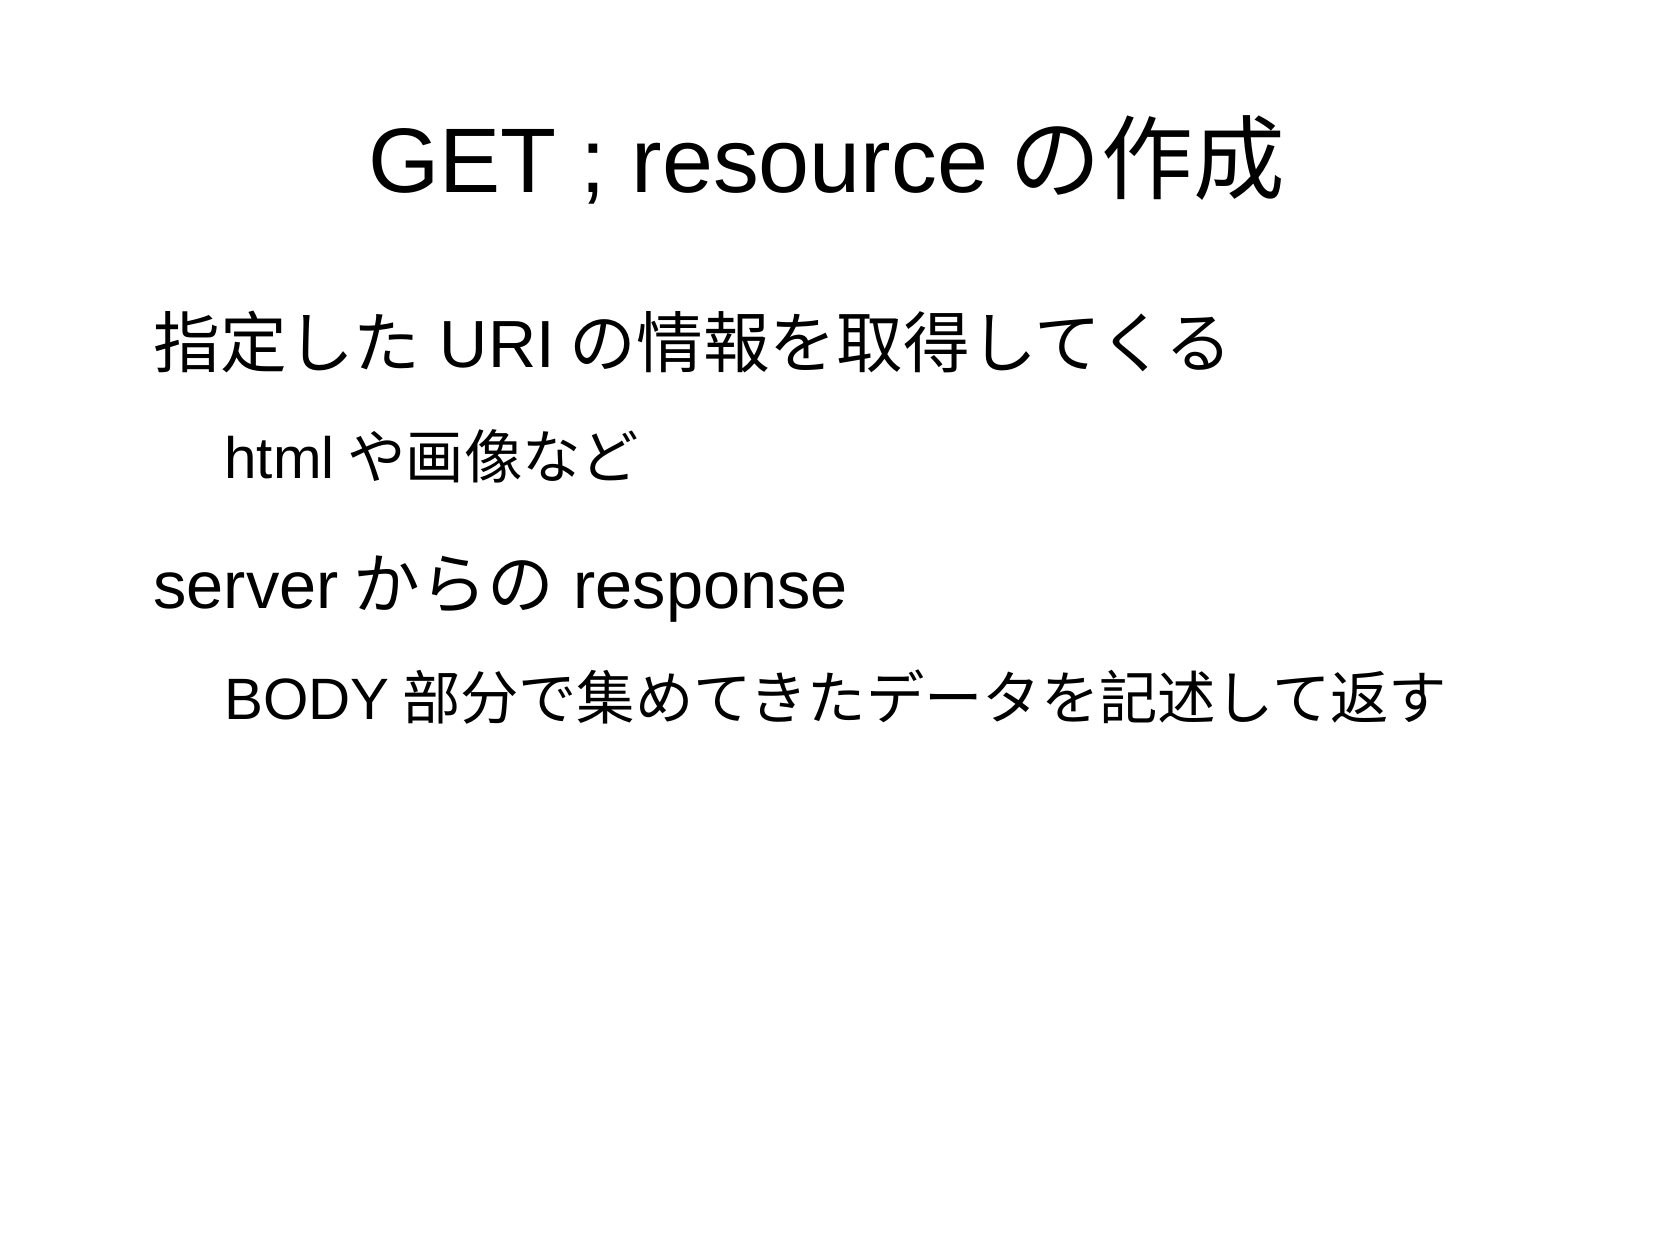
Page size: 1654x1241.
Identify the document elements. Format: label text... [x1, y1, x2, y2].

list 指定したURIの情報を取得してくる htmlや画像など [82, 290, 1571, 508]
list serverからのresponse BODY部分で集めてきたデータを記述して返す [82, 531, 1571, 750]
title GET ; resourceの作成 [82, 49, 1571, 257]
